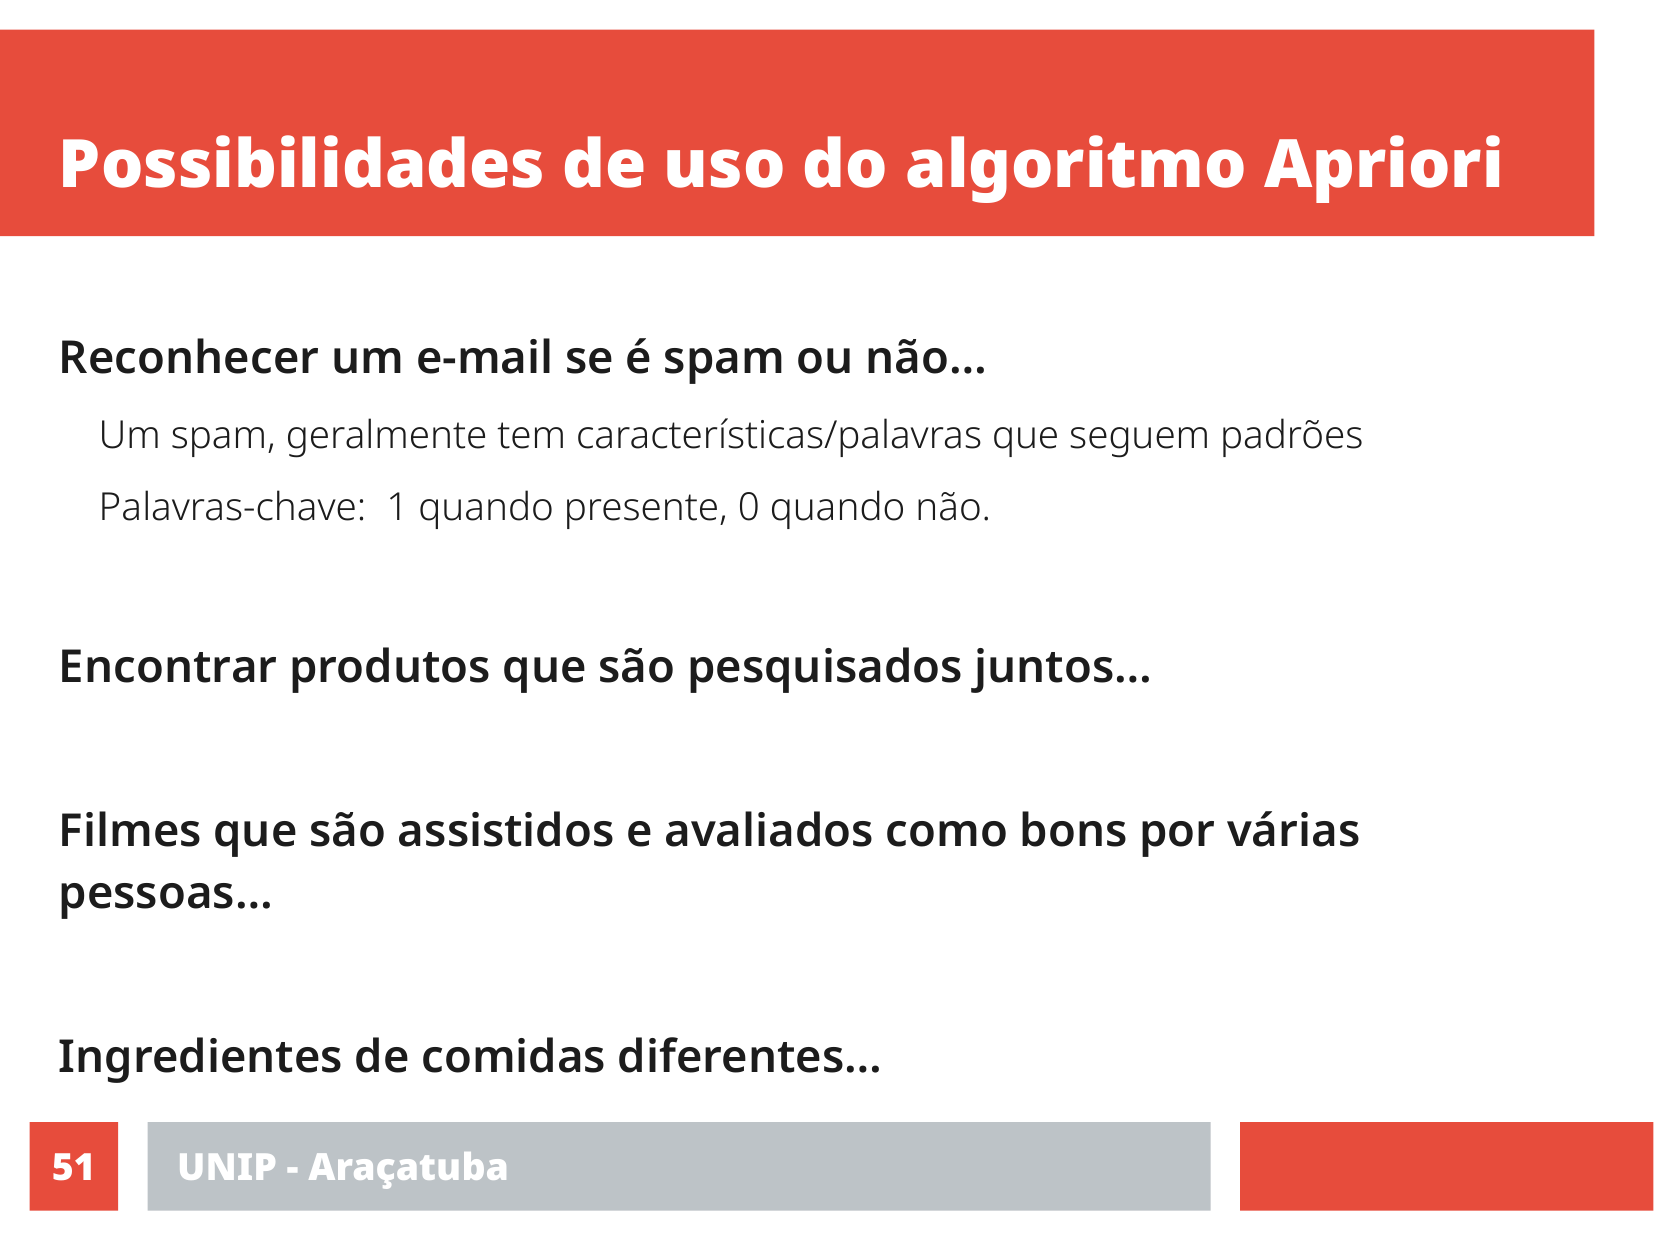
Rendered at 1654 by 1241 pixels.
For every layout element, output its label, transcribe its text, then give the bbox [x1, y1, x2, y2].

title Possibilidades de uso do algoritmo Apriori [59, 59, 1595, 207]
list Reconhecer um e-mail se é spam ou não… Um spam, geralmente tem características/palavras que seguem padrões Palavras-chave: 1 quando presente, 0 quando não. Encontrar produtos que são pesquisados juntos… Filmes que são assistidos e avaliados como bons por várias pessoas… Ingredientes de comidas diferentes… [59, 324, 1565, 1093]
